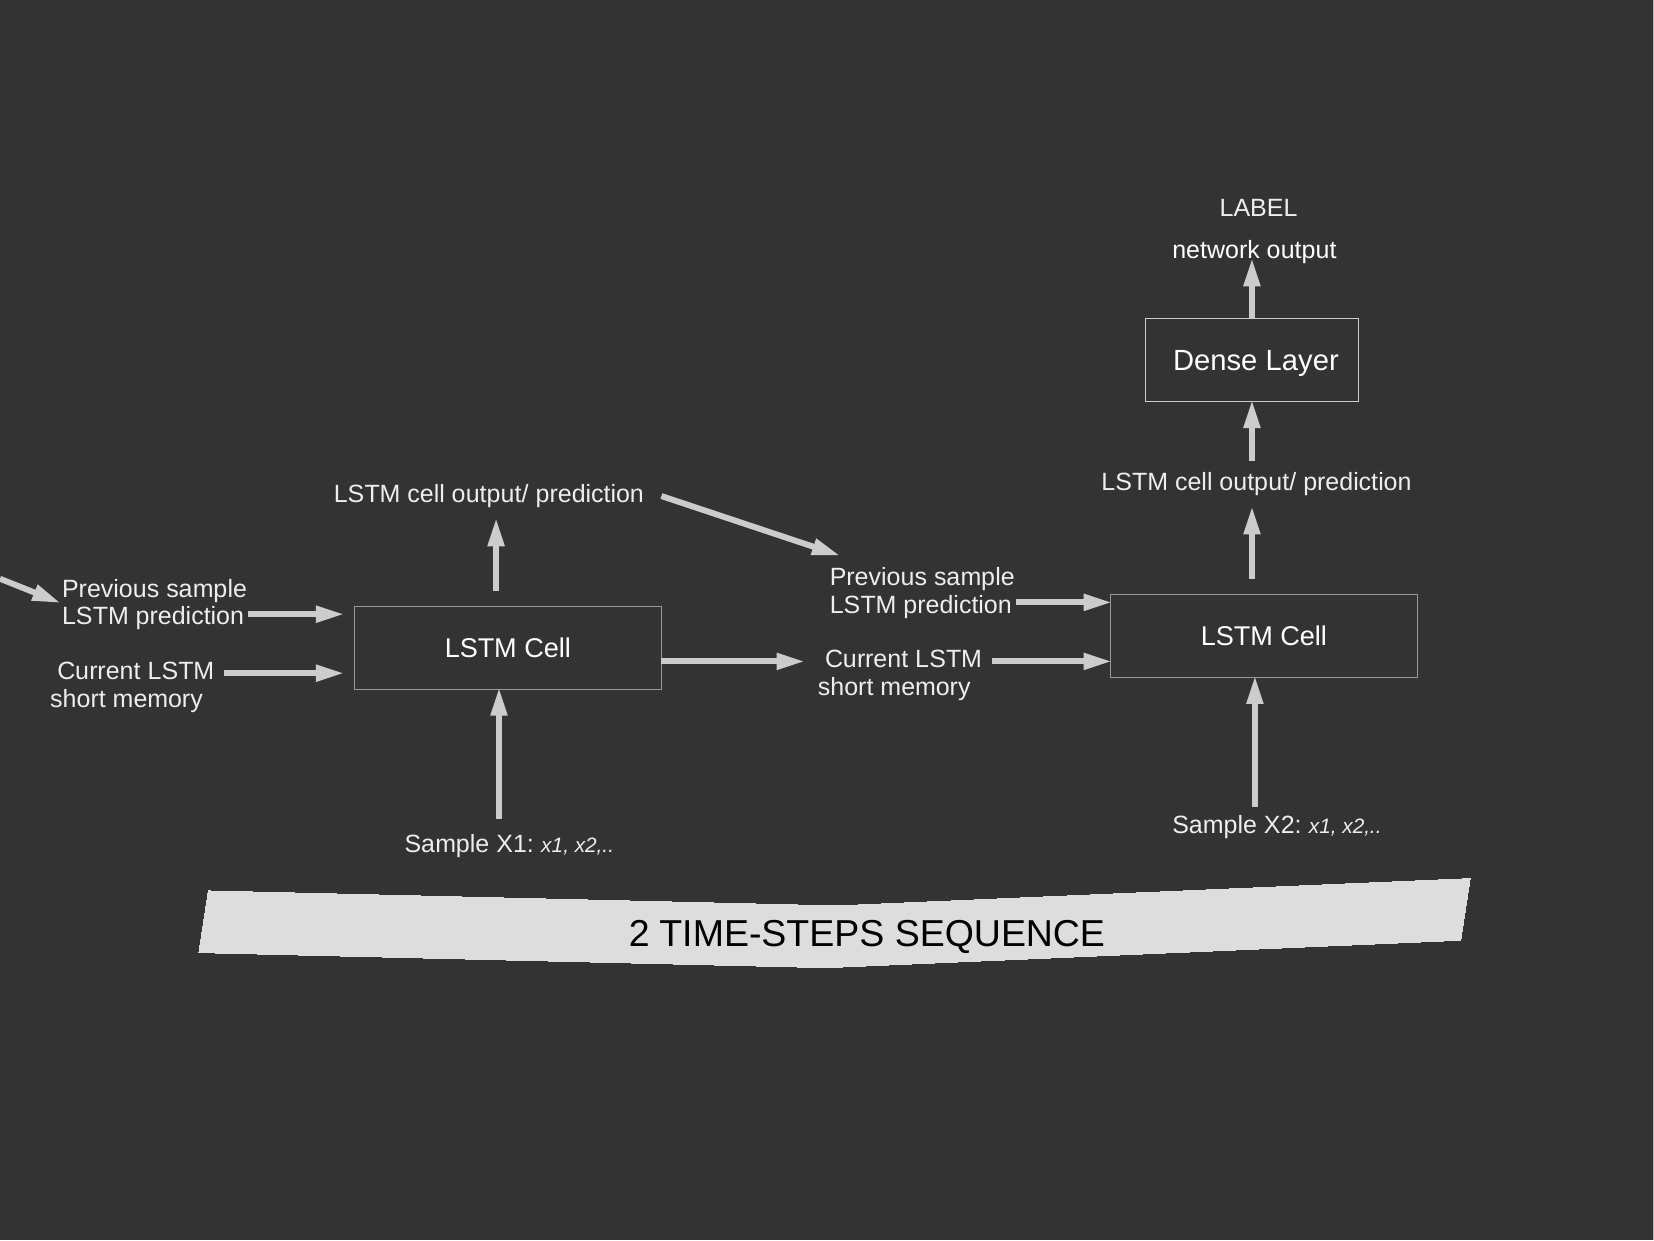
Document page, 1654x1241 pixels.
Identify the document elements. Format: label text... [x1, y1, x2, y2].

text_box Previous sample LSTM prediction [47, 566, 284, 638]
text_box LSTM cell output/ prediction [318, 472, 686, 520]
text_box Dense Layer [1145, 318, 1359, 402]
text_box [197, 889, 614, 964]
text_box Sample X1: x1, x2,.. [389, 822, 662, 922]
text_box Current LSTM short memory [35, 649, 272, 721]
text_box [662, 877, 1472, 952]
text_box LABEL [1204, 185, 1323, 229]
text_box LSTM Cell [354, 606, 662, 690]
text_box Sample X2: x1, x2,.. [1157, 803, 1430, 902]
text_box LSTM cell output/ prediction [1086, 460, 1453, 508]
text_box 2 TIME-STEPS SEQUENCE [614, 905, 1217, 1004]
text_box Current LSTM short memory [803, 637, 1040, 709]
text_box LSTM Cell [1110, 594, 1418, 678]
text_box Previous sample LSTM prediction [814, 555, 1052, 626]
text_box network output [1157, 228, 1394, 276]
